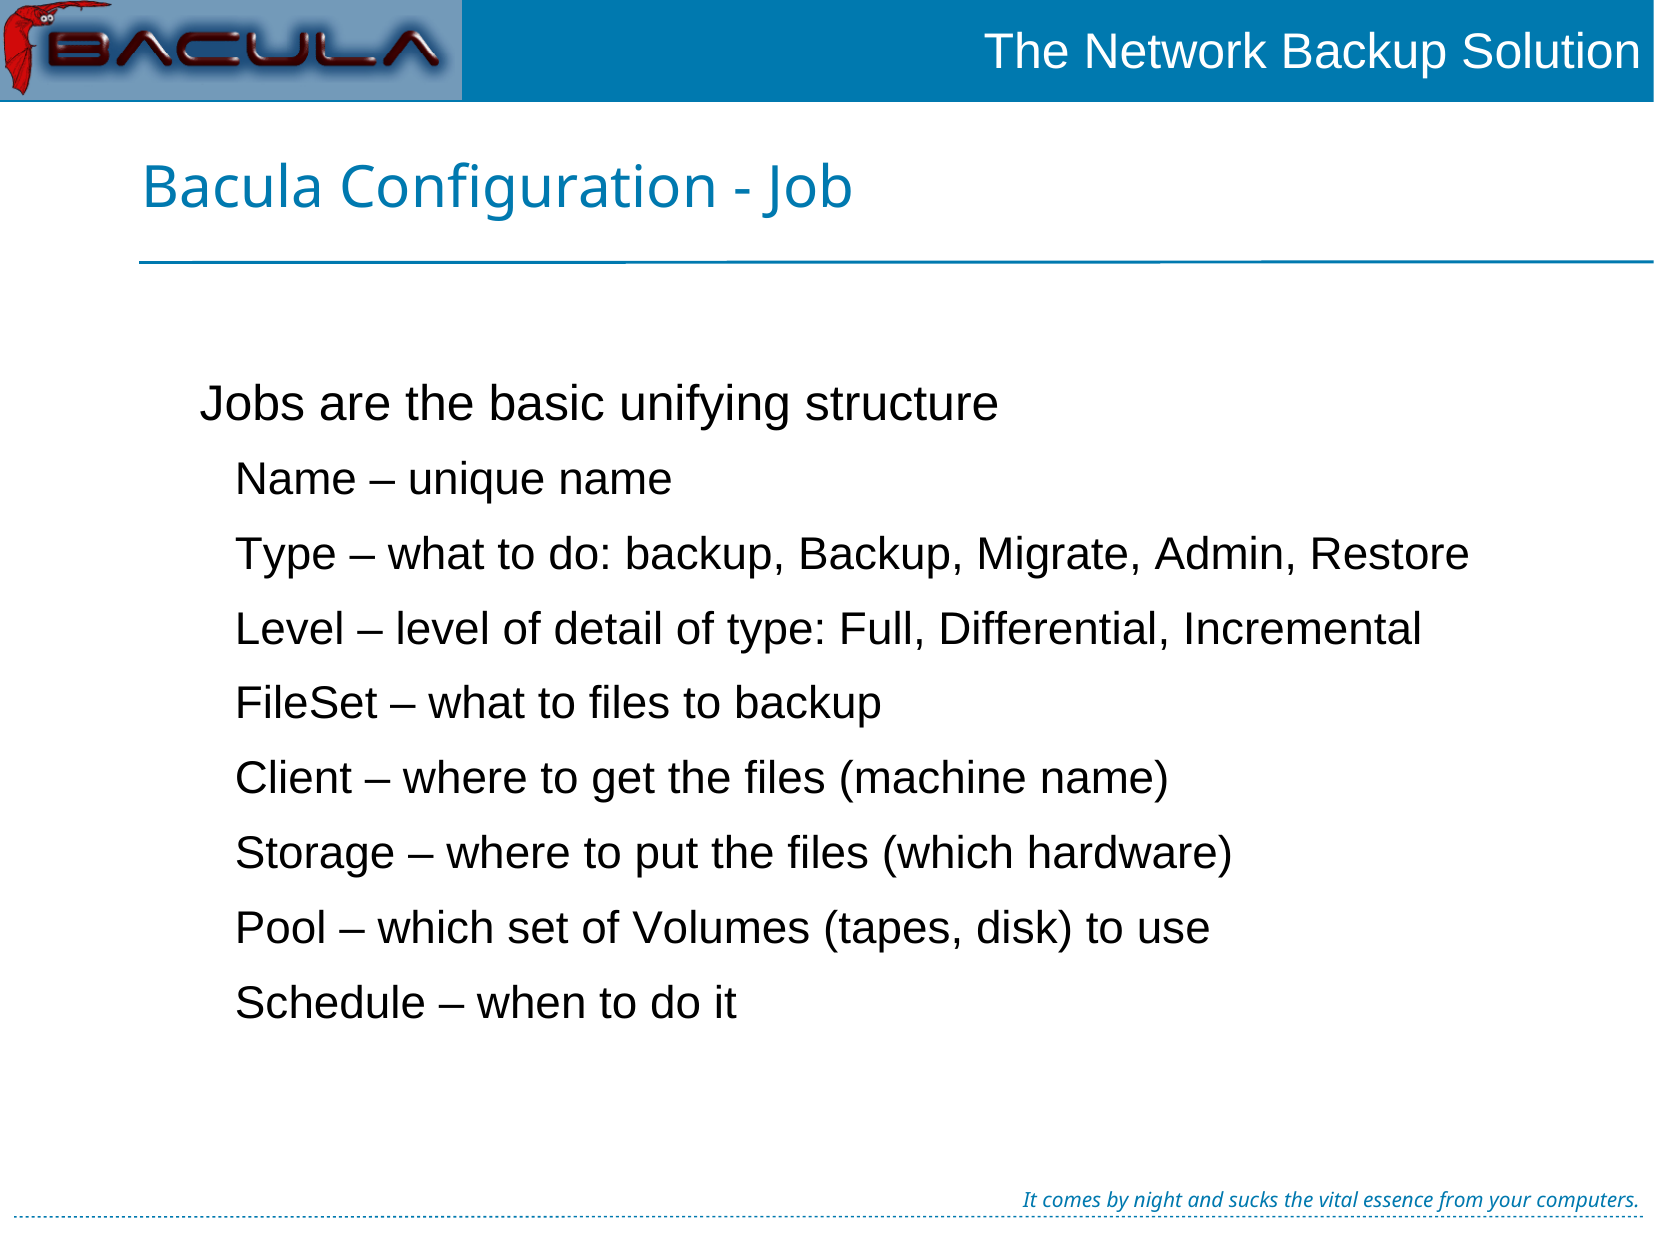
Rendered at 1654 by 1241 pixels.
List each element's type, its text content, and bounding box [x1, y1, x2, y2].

title Bacula Configuration - Job [141, 112, 1501, 226]
list Jobs are the basic unifying structure Name – unique name Type – what to do: backup, Backup, Migrate, Admin, Restore Level – level of detail of type: Full, Differential, Incremental FileSet – what to files to backup Client – where to get the files (machine name) Storage – where to put the files (which hardware) Pool – which set of Volumes (tapes, disk) to use Schedule – when to do it [140, 375, 1534, 1127]
picture [0, 0, 461, 99]
